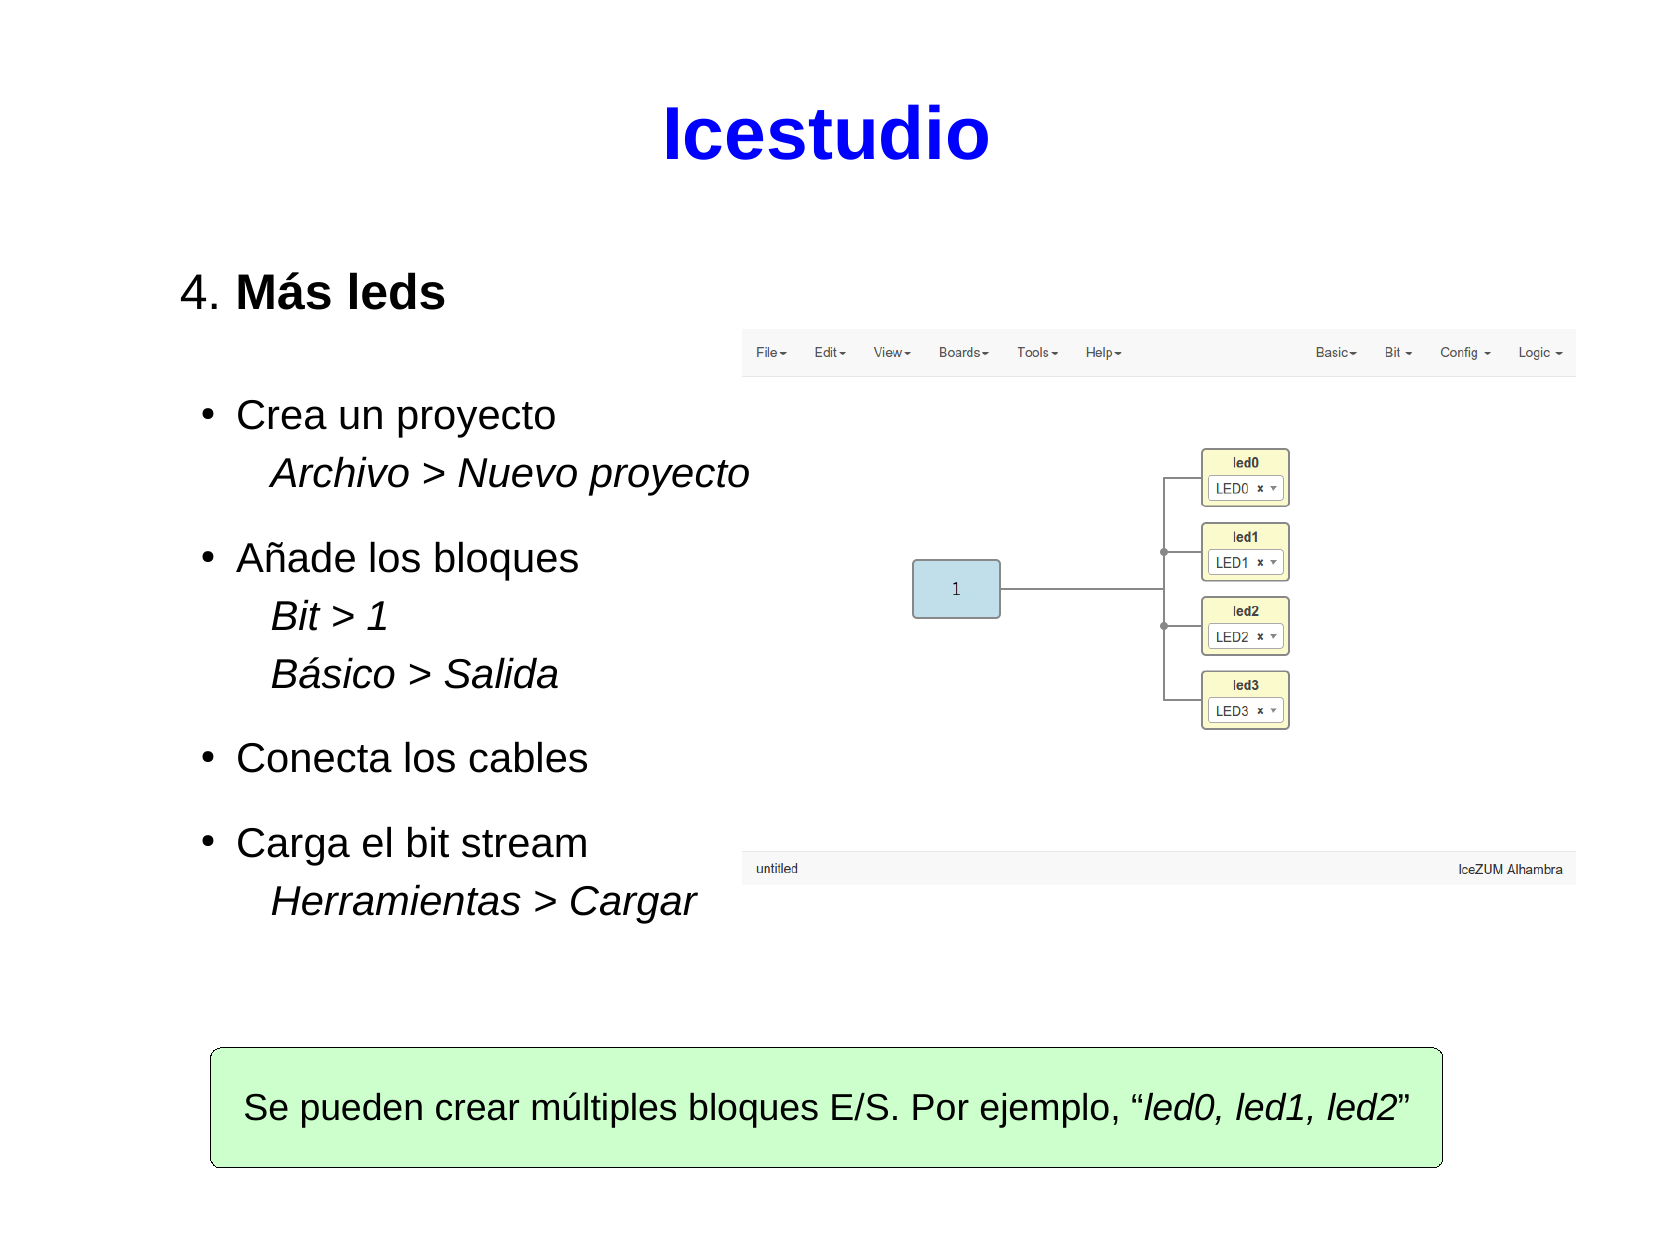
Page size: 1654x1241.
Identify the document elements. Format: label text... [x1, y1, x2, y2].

text_box Se pueden crear múltiples bloques E/S. Por ejemplo, “led0, led1, led2” [210, 1047, 1443, 1168]
picture [742, 329, 1576, 886]
text_box 4. Más leds [165, 239, 665, 345]
title Icestudio [82, 30, 1571, 238]
text_box Crea un proyecto Archivo > Nuevo proyecto Añade los bloques Bit > 1 Básico > Salida Conecta los cables Carga el bit stream Herramientas > Cargar [185, 384, 1486, 1192]
